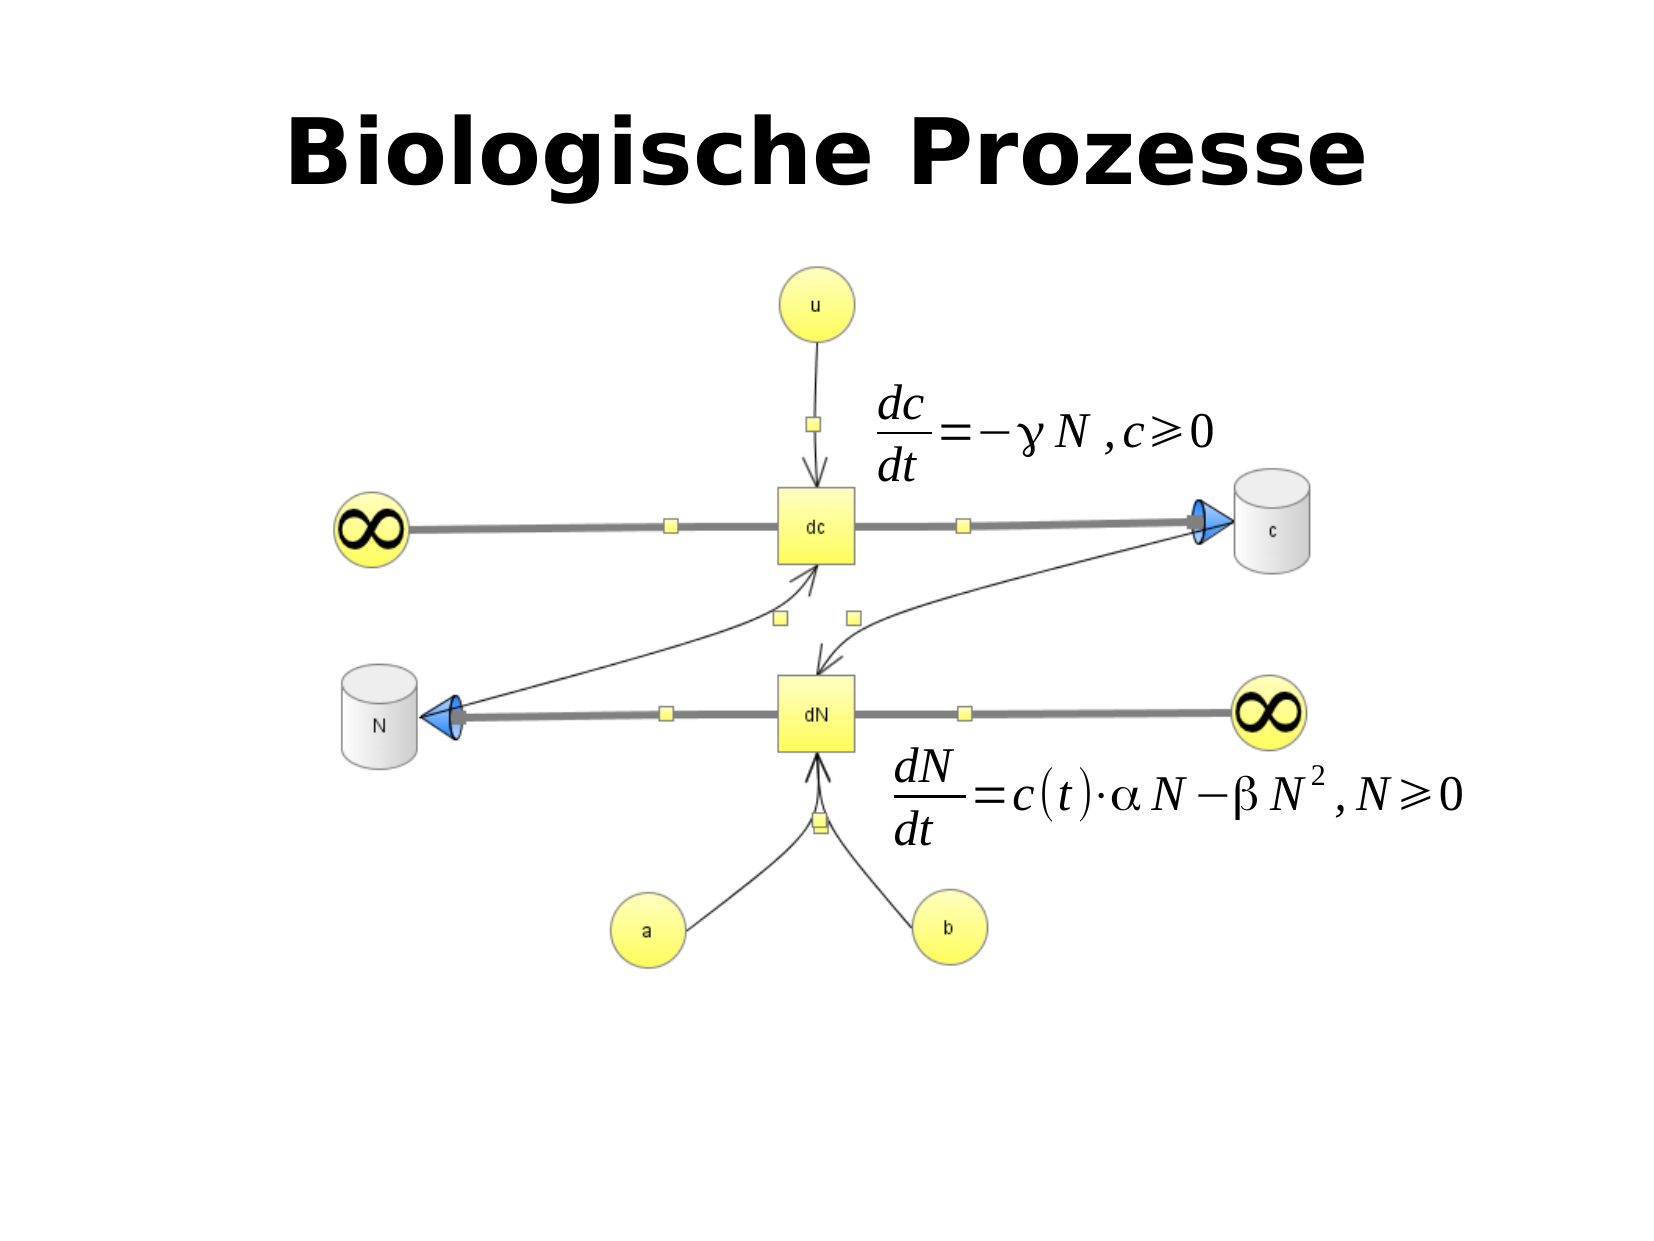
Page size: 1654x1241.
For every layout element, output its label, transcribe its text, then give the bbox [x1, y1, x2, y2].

chart [885, 737, 1471, 857]
chart [869, 373, 1221, 493]
title Biologische Prozesse [82, 49, 1571, 257]
picture [332, 257, 1331, 994]
